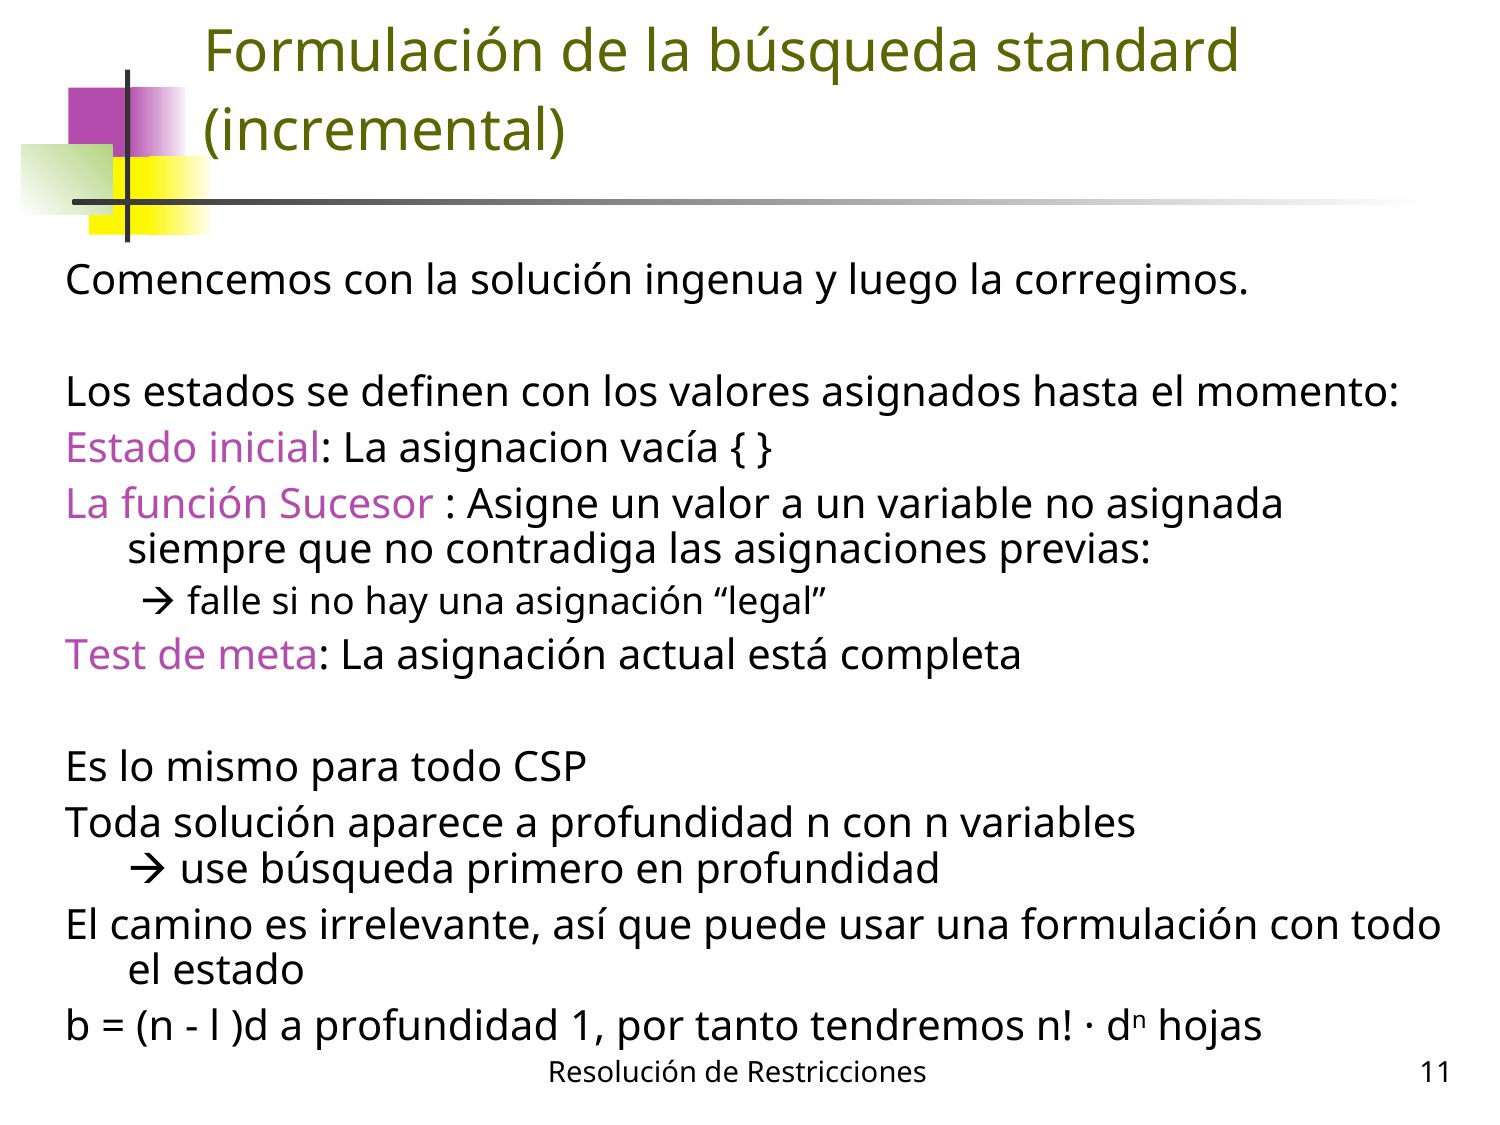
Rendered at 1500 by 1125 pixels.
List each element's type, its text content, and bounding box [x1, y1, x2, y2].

title Formulación de la búsqueda standard (incremental) [188, 24, 1468, 175]
list Comencemos con la solución ingenua y luego la corregimos. Los estados se definen con los valores asignados hasta el momento: Estado inicial: La asignacion vacía { } La función Sucesor : Asigne un valor a un variable no asignada siempre que no contradiga las asignaciones previas:  falle si no hay una asignación “legal” Test de meta: La asignación actual está completa Es lo mismo para todo CSP Toda solución aparece a profundidad n con n variables  use búsqueda primero en profundidad El camino es irrelevante, así que puede usar una formulación con todo el estado b = (n - l )d a profundidad 1, por tanto tendremos n! · dn hojas [50, 249, 1469, 1007]
